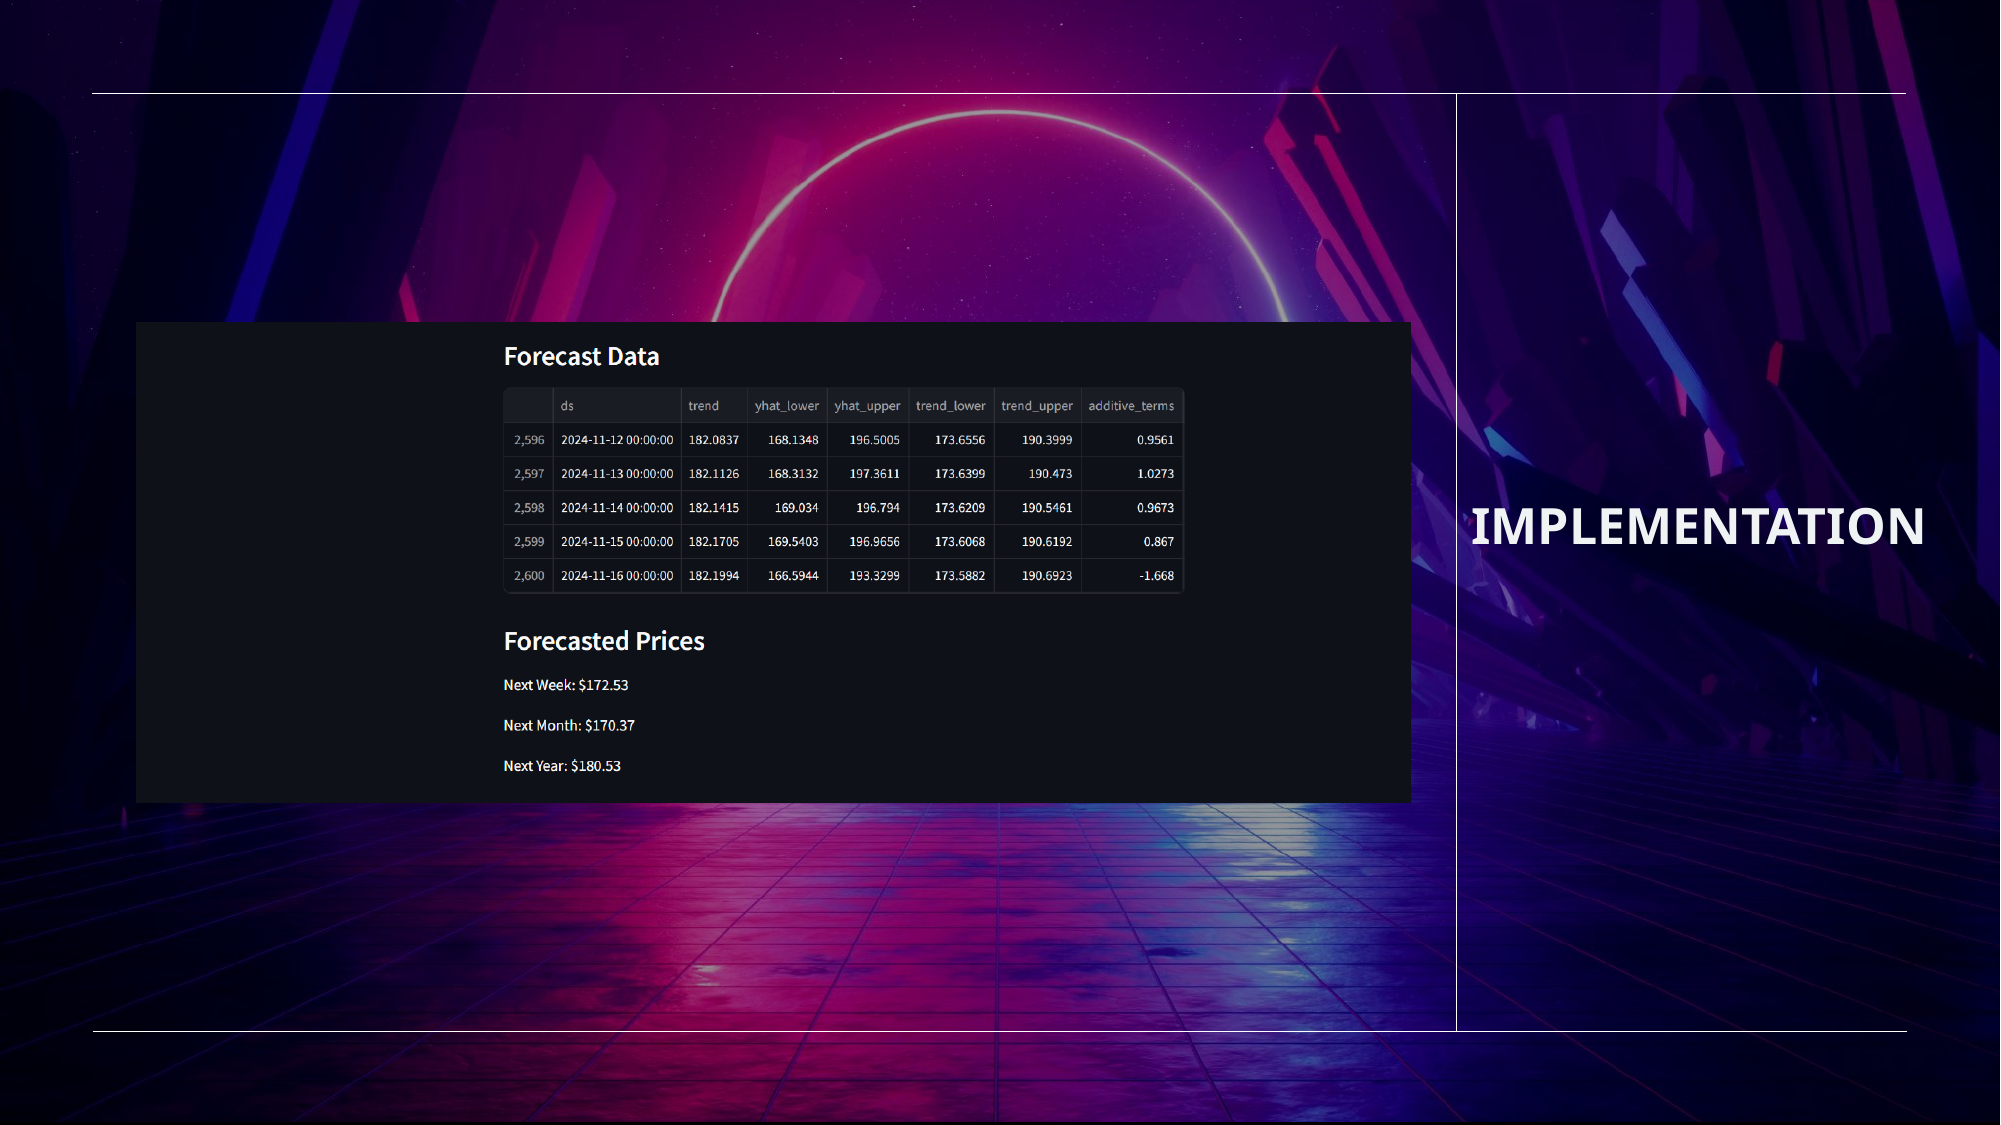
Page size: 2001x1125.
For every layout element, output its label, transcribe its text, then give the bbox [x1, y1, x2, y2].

text_box IMPLEMENTATION [1456, 486, 2000, 563]
picture [0, 0, 2000, 1122]
